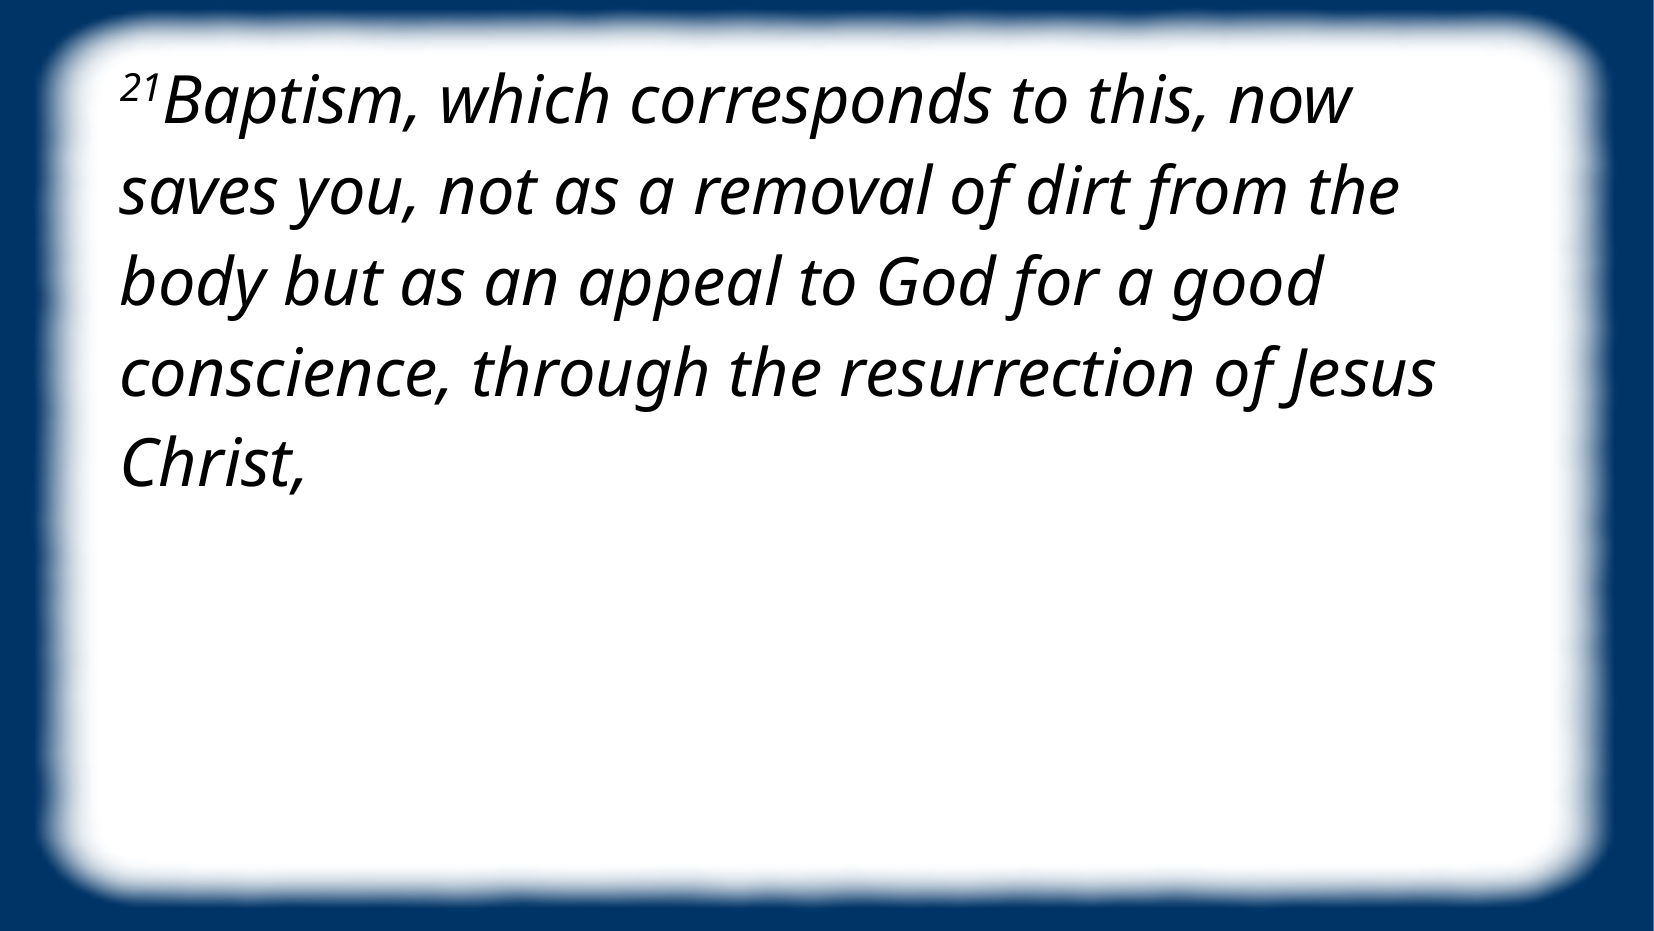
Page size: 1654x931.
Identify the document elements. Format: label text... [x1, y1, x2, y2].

picture [0, 0, 1654, 931]
text_box 21Baptism, which corresponds to this, now saves you, not as a removal of dirt from the body but as an appeal to God for a good conscience, through the resurrection of Jesus Christ, [105, 45, 1546, 504]
